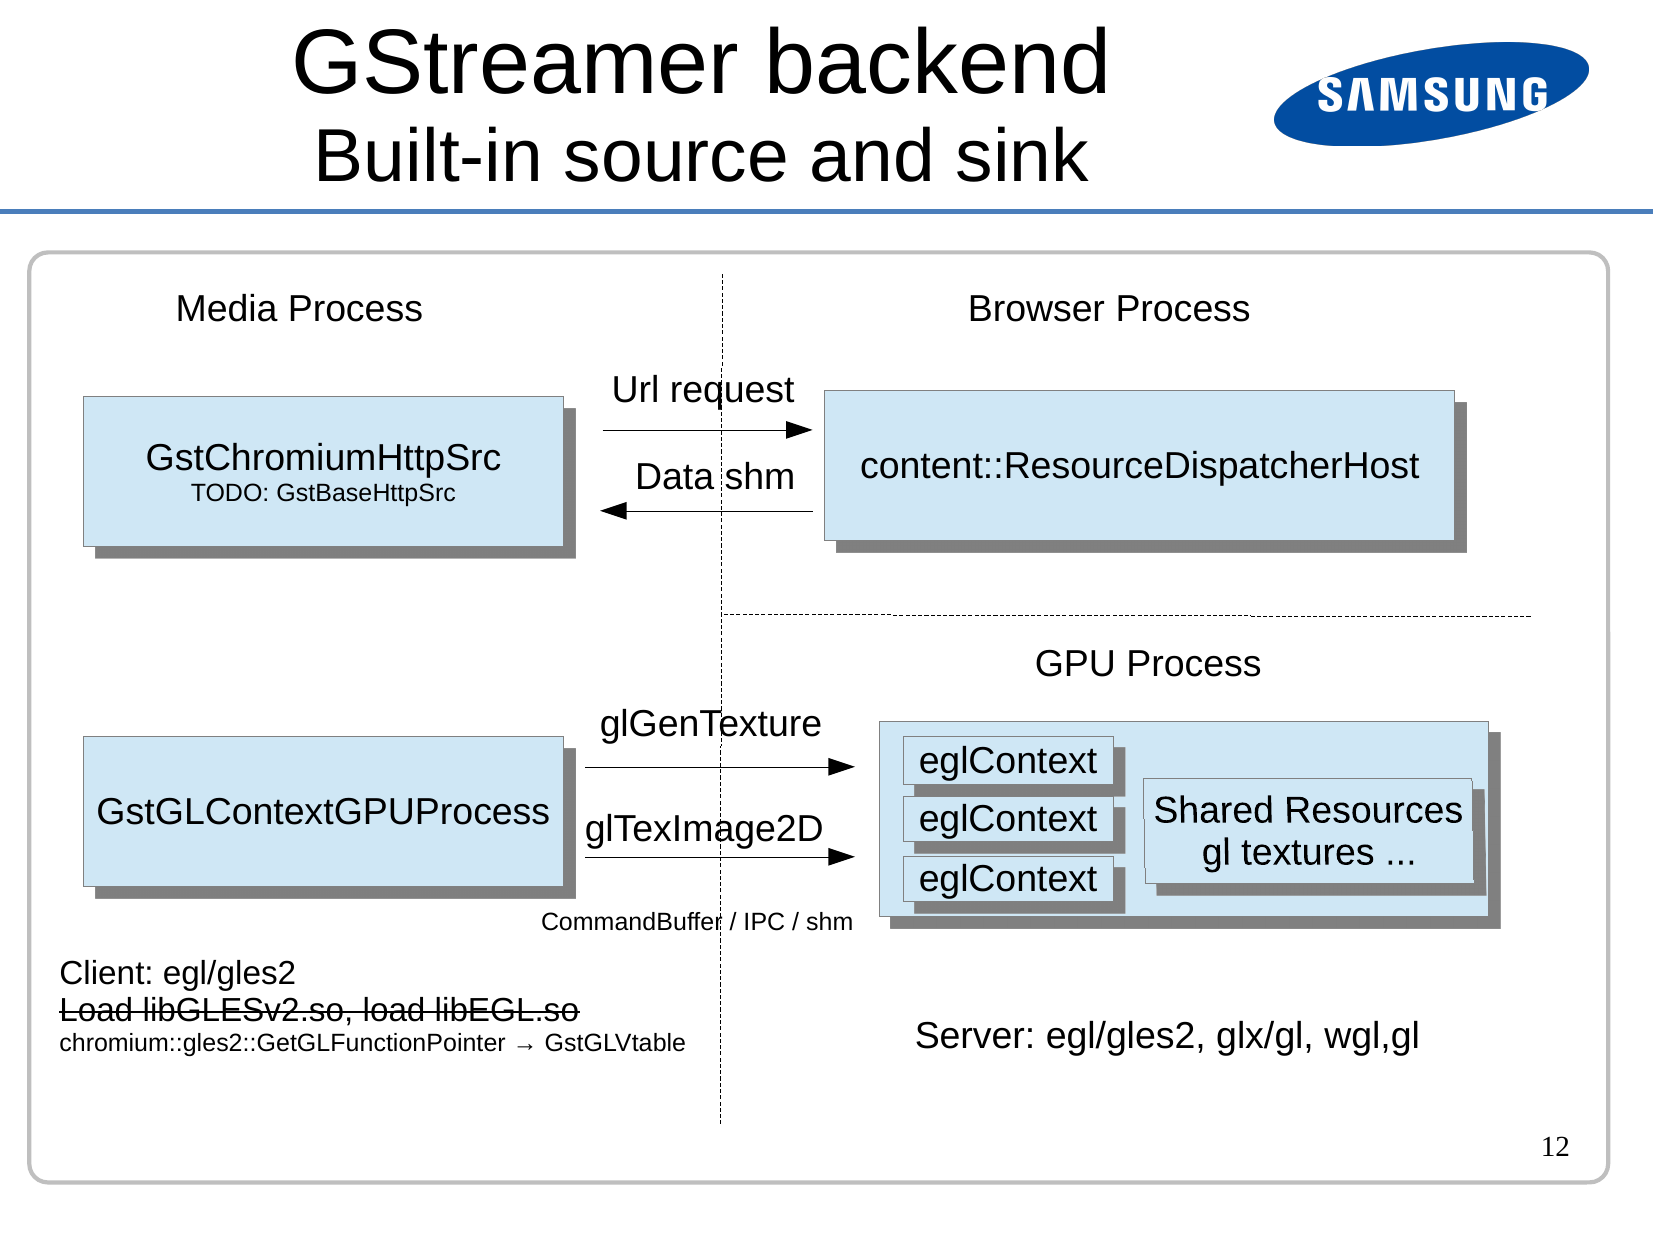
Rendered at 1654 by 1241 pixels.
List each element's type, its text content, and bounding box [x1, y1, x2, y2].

text_box Server: egl/gles2, glx/gl, wgl,gl [900, 1006, 1456, 1064]
text_box eglContext [903, 796, 1114, 842]
text_box Data shm [620, 448, 824, 505]
text_box GPU Process [1020, 634, 1306, 692]
text_box GstChromiumHttpSrc TODO: GstBaseHttpSrc [83, 396, 564, 547]
text_box GstGLContextGPUProcess [83, 736, 564, 887]
text_box [879, 721, 1489, 917]
picture [0, 0, 1654, 1241]
text_box glGenTexture [585, 694, 856, 752]
text_box CommandBuffer / IPC / shm [420, 900, 1066, 944]
text_box GStreamer backend Built-in source and sink [266, 3, 1137, 206]
text_box Shared Resources gl textures ... [1143, 778, 1475, 884]
text_box Url request [596, 361, 822, 419]
text_box Browser Process [953, 280, 1284, 338]
text_box Media Process [160, 280, 506, 338]
text_box eglContext [903, 736, 1114, 785]
text_box content::ResourceDispatcherHost [824, 390, 1455, 541]
text_box Client: egl/gles2 Load libGLESv2.so, load libEGL.so chromium::gles2::GetGLFunctionPointer → GstGLVtable [44, 947, 720, 1083]
text_box glTexImage2D [570, 799, 886, 857]
text_box eglContext [903, 856, 1114, 902]
